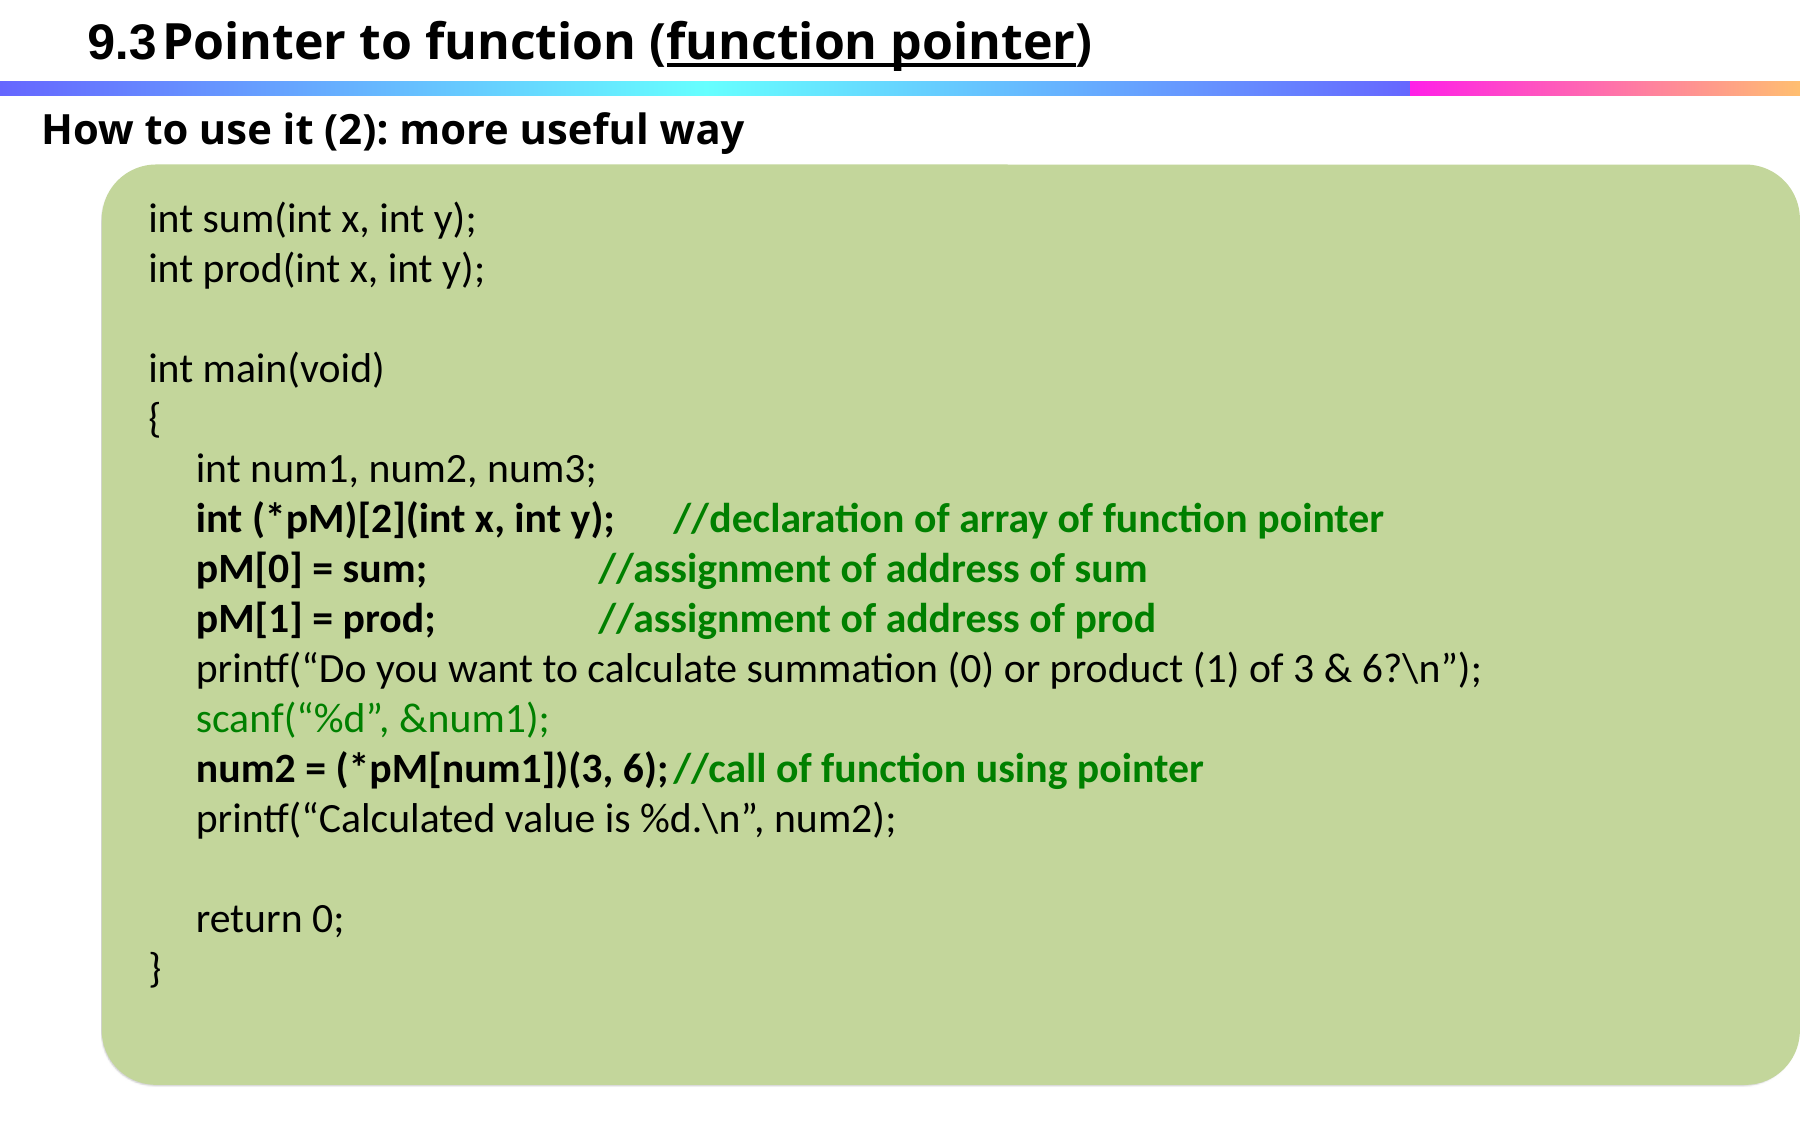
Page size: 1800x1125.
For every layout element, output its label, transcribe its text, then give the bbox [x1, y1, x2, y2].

text_box [0, 81, 1800, 96]
text_box 9.3 Pointer to function (function pointer) [72, 2, 1108, 77]
text_box int sum(int x, int y); int prod(int x, int y); int main(void) { int num1, num2, num3; int (*pM)[2](int x, int y); //declaration of array of function pointer pM[0] = sum; //assignment of address of sum pM[1] = prod; //assignment of address of prod printf(“Do you want to calculate summation (0) or product (1) of 3 & 6?\n”); scanf(“%d”, &num1); num2 = (*pM[num1])(3, 6); //call of function using pointer printf(“Calculated value is %d.\n”, num2); return 0; } [133, 183, 1800, 999]
text_box How to use it (2): more useful way [26, 95, 1630, 161]
text_box [101, 164, 1800, 1085]
